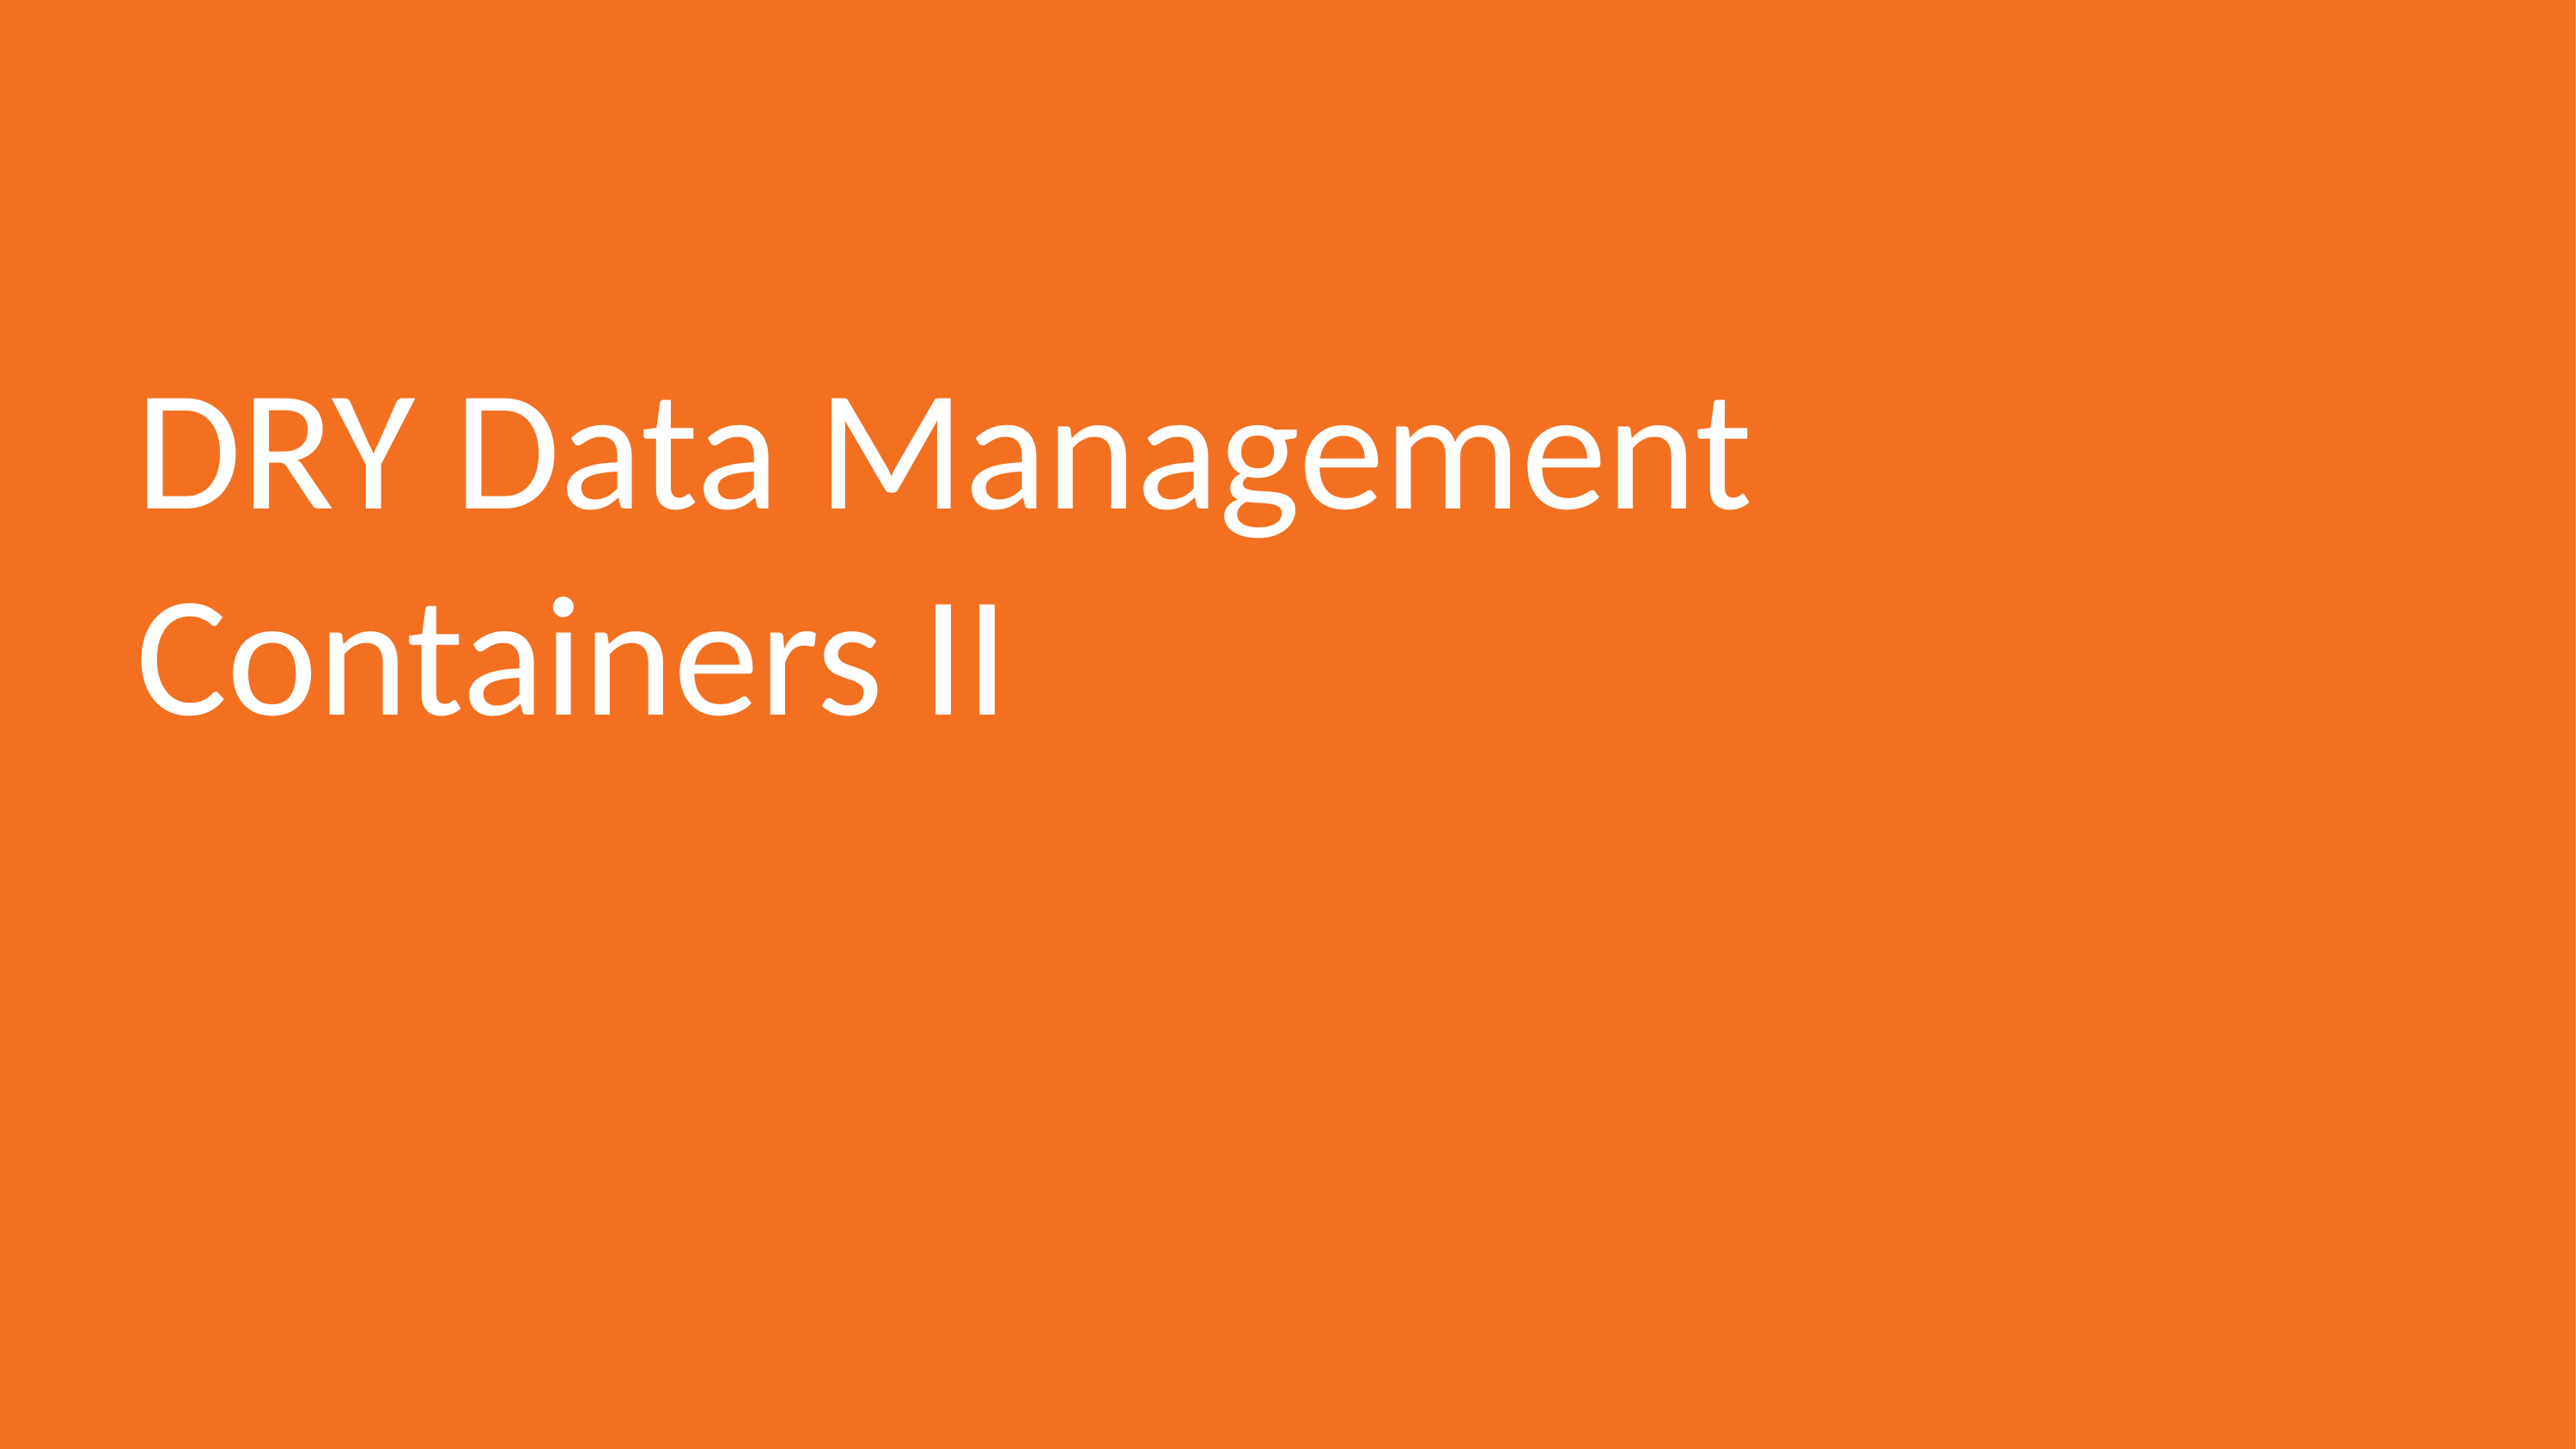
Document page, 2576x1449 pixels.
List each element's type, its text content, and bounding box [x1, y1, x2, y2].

title DRY Data Management Containers II [110, 512, 2427, 776]
